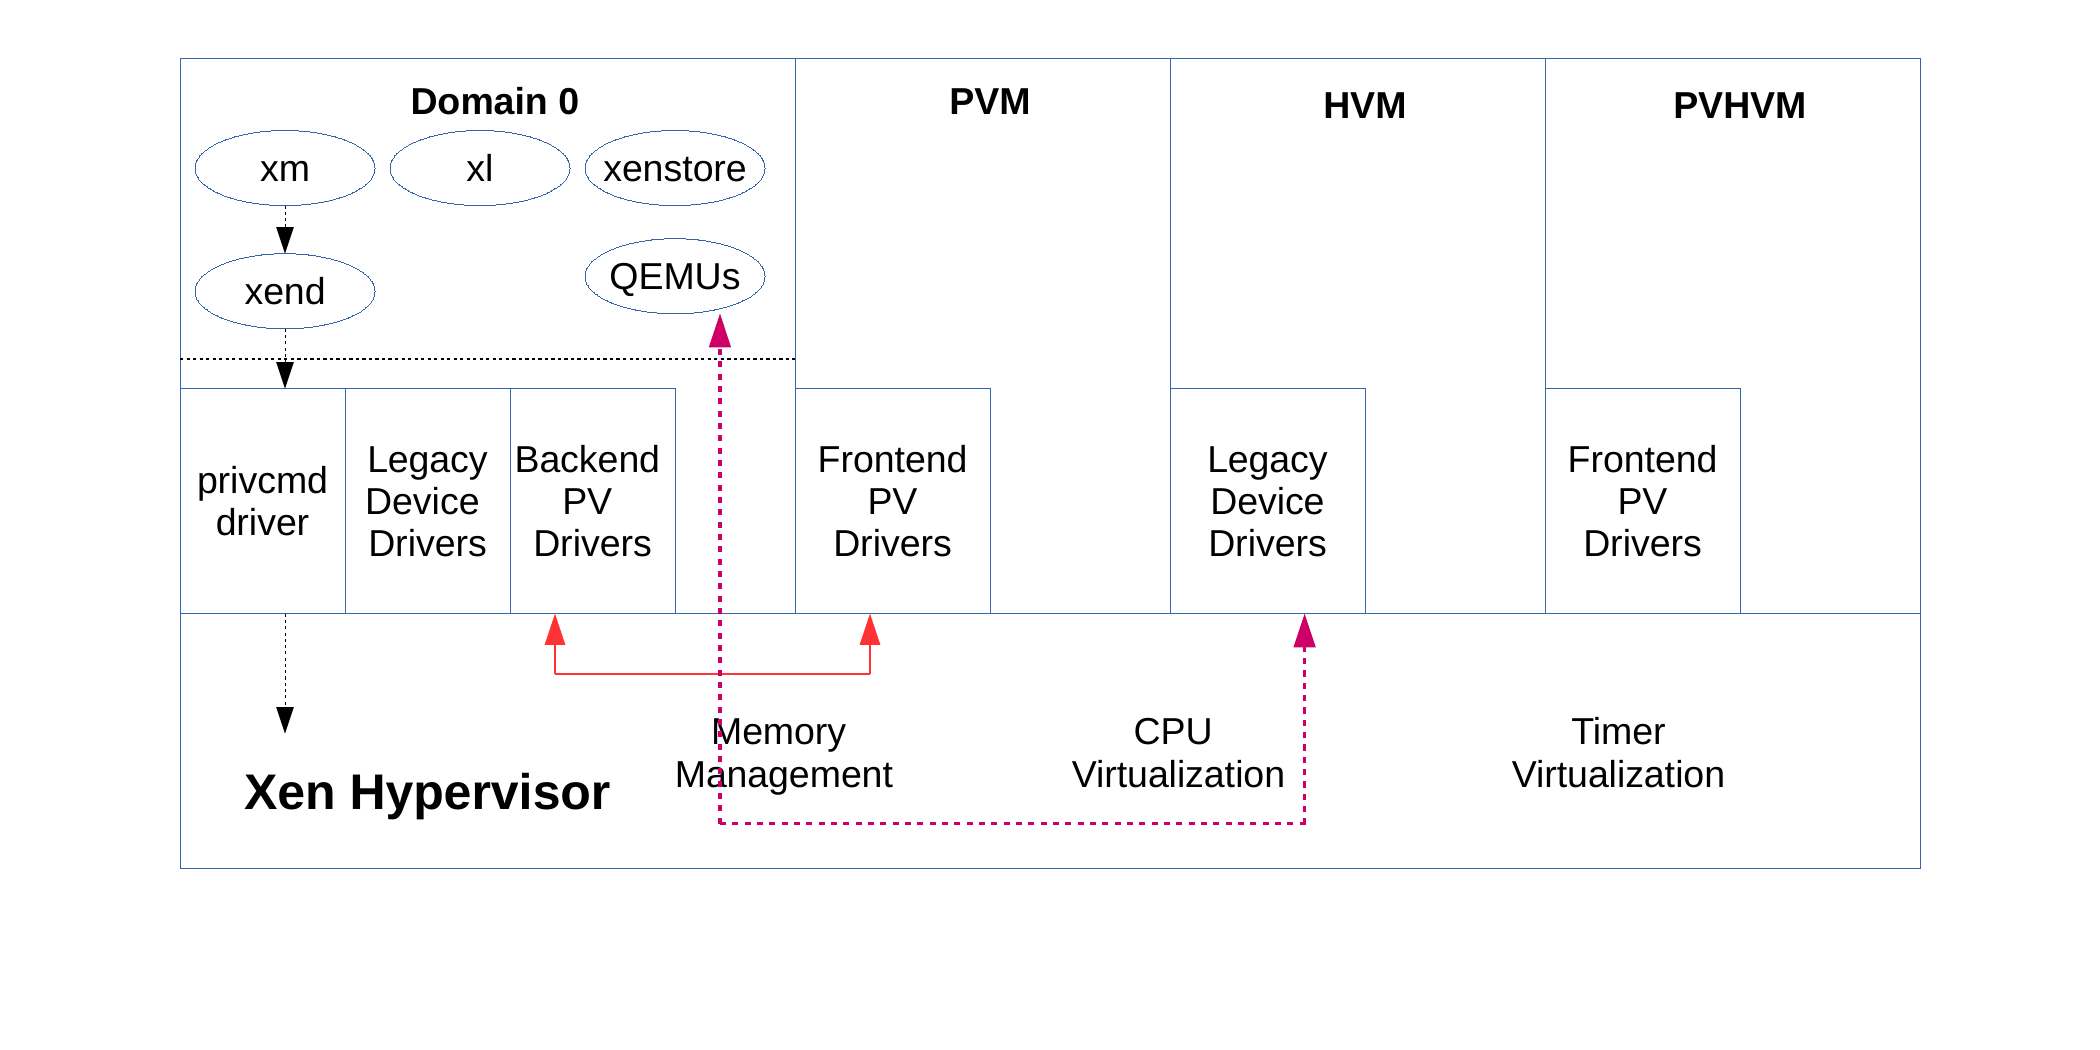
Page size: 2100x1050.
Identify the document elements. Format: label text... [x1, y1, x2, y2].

text_box [180, 58, 1921, 869]
text_box Domain 0 [390, 73, 601, 131]
text_box CPU Virtualization [1057, 703, 1300, 803]
text_box Frontend PV Drivers [795, 388, 991, 614]
text_box xm [195, 130, 376, 206]
text_box PVHVM [1635, 76, 1846, 134]
text_box Legacy Device Drivers [346, 388, 511, 614]
text_box Memory Management [660, 703, 908, 803]
text_box xenstore [585, 130, 766, 206]
text_box QEMUs [585, 238, 766, 314]
text_box xend [195, 253, 376, 329]
text_box Backend PV Drivers [511, 388, 676, 614]
text_box Xen Hypervisor [210, 733, 646, 852]
text_box PVM [885, 73, 1096, 131]
text_box privcmd driver [180, 388, 346, 614]
text_box Timer Virtualization [1497, 703, 1741, 803]
text_box HVM [1260, 76, 1471, 134]
text_box xl [390, 130, 571, 206]
text_box Frontend PV Drivers [1545, 388, 1741, 614]
text_box Legacy Device Drivers [1170, 388, 1366, 614]
